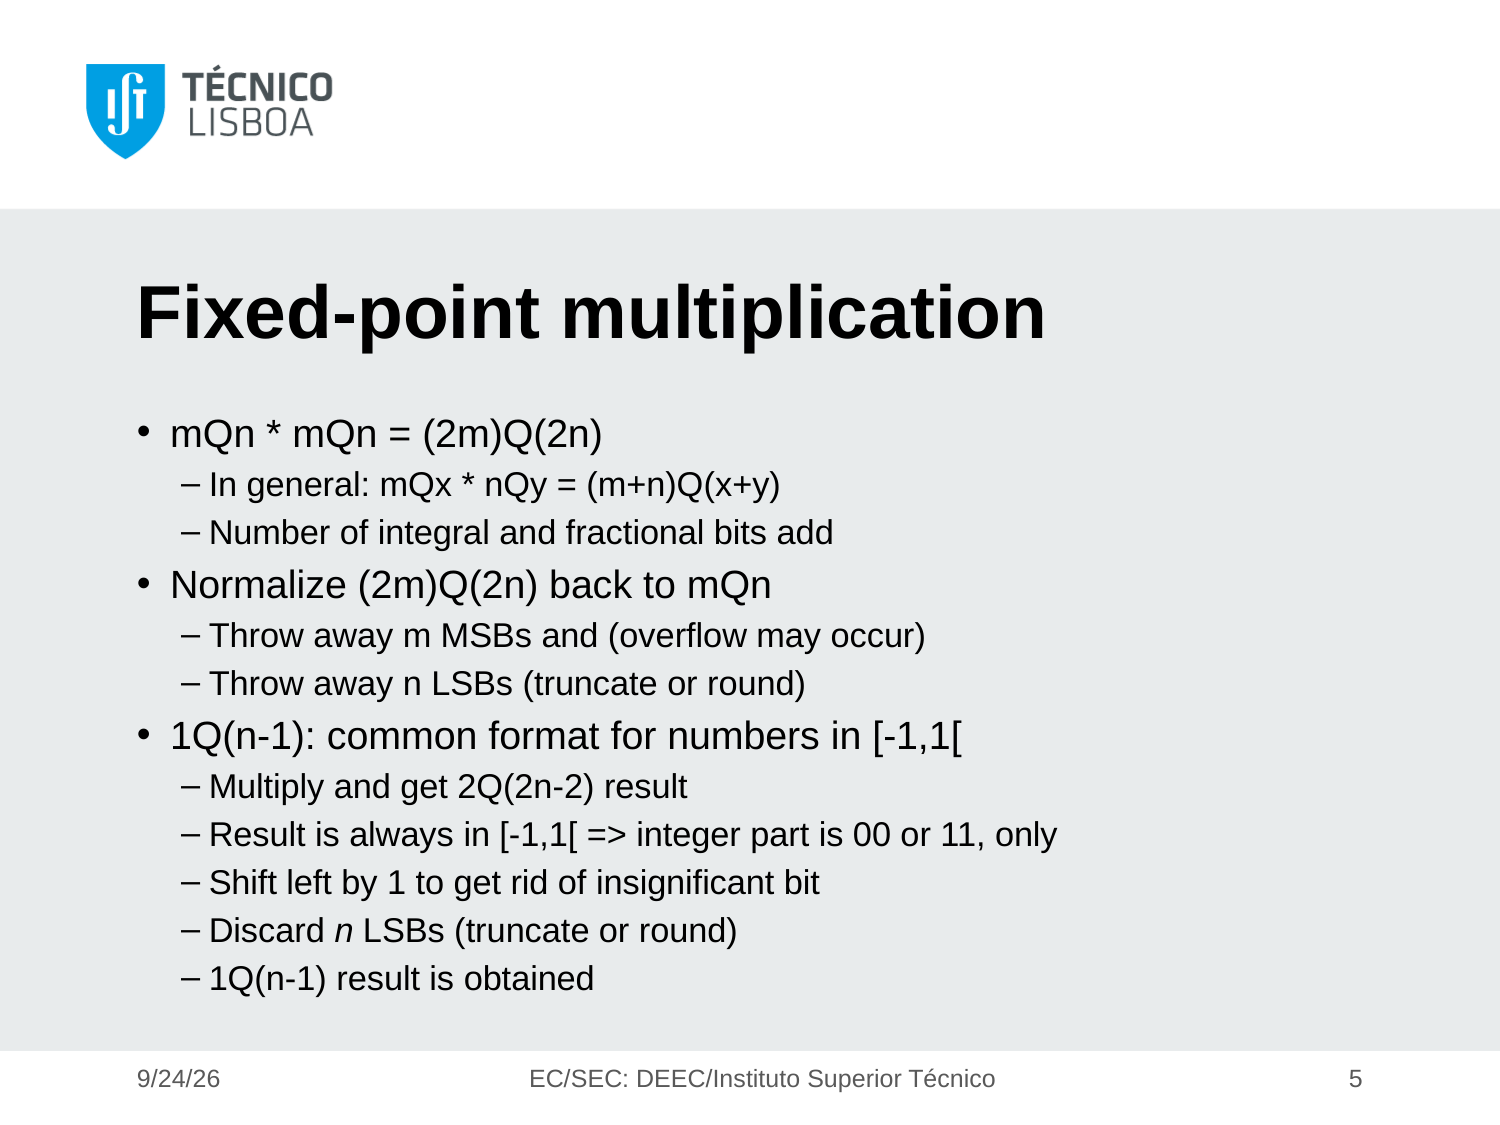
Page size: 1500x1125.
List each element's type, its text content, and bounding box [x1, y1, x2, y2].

footer EC/SEC: DEEC/Instituto Superior Técnico [512, 1052, 1021, 1103]
picture [0, 0, 1500, 1125]
title Fixed-point multiplication [121, 237, 1378, 381]
slide_number 11/26/20 [121, 1052, 425, 1103]
list mQn * mQn = (2m)Q(2n) In general: mQx * nQy = (m+n)Q(x+y) Number of integral and fractional bits add Normalize (2m)Q(2n) back to mQn Throw away m MSBs and (overflow may occur) Throw away n LSBs (truncate or round) 1Q(n-1): common format for numbers in [-1,1[ Multiply and get 2Q(2n-2) result Result is always in [-1,1[ => integer part is 00 or 11, only Shift left by 1 to get rid of insignificant bit Discard n LSBs (truncate or round) 1Q(n-1) result is obtained [121, 400, 1378, 1005]
slide_number <number> [1077, 1052, 1378, 1103]
